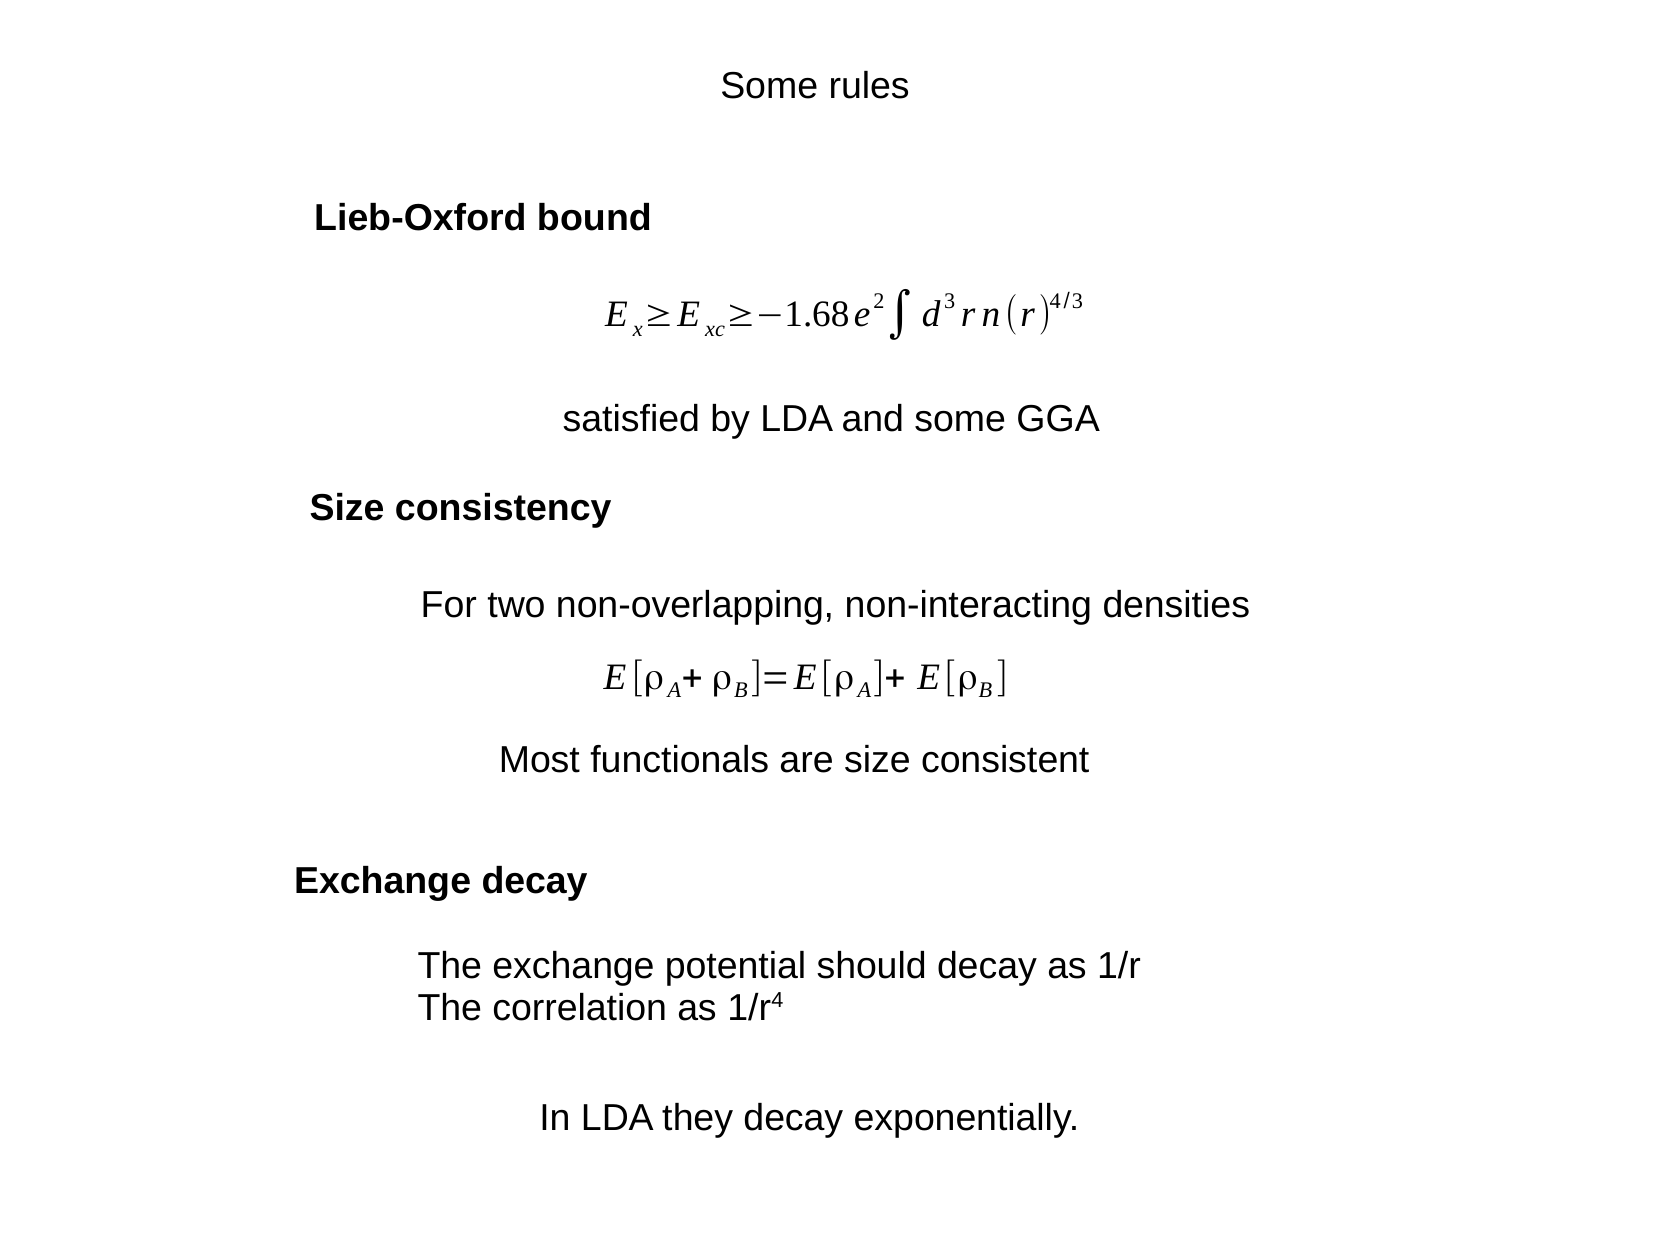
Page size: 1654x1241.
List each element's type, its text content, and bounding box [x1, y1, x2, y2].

text_box Most functionals are size consistent [483, 730, 1119, 788]
text_box Exchange decay [279, 851, 603, 909]
text_box satisfied by LDA and some GGA [547, 390, 1116, 447]
text_box For two non-overlapping, non-interacting densities [405, 576, 1268, 633]
text_box In LDA they decay exponentially. [524, 1089, 1096, 1147]
text_box Lieb-Oxford bound [299, 189, 668, 247]
chart [595, 655, 1013, 703]
text_box The exchange potential should decay as 1/r The correlation as 1/r4 [402, 936, 1158, 1036]
chart [596, 286, 1089, 343]
text_box Size consistency [294, 478, 627, 536]
text_box Some rules [705, 57, 926, 114]
